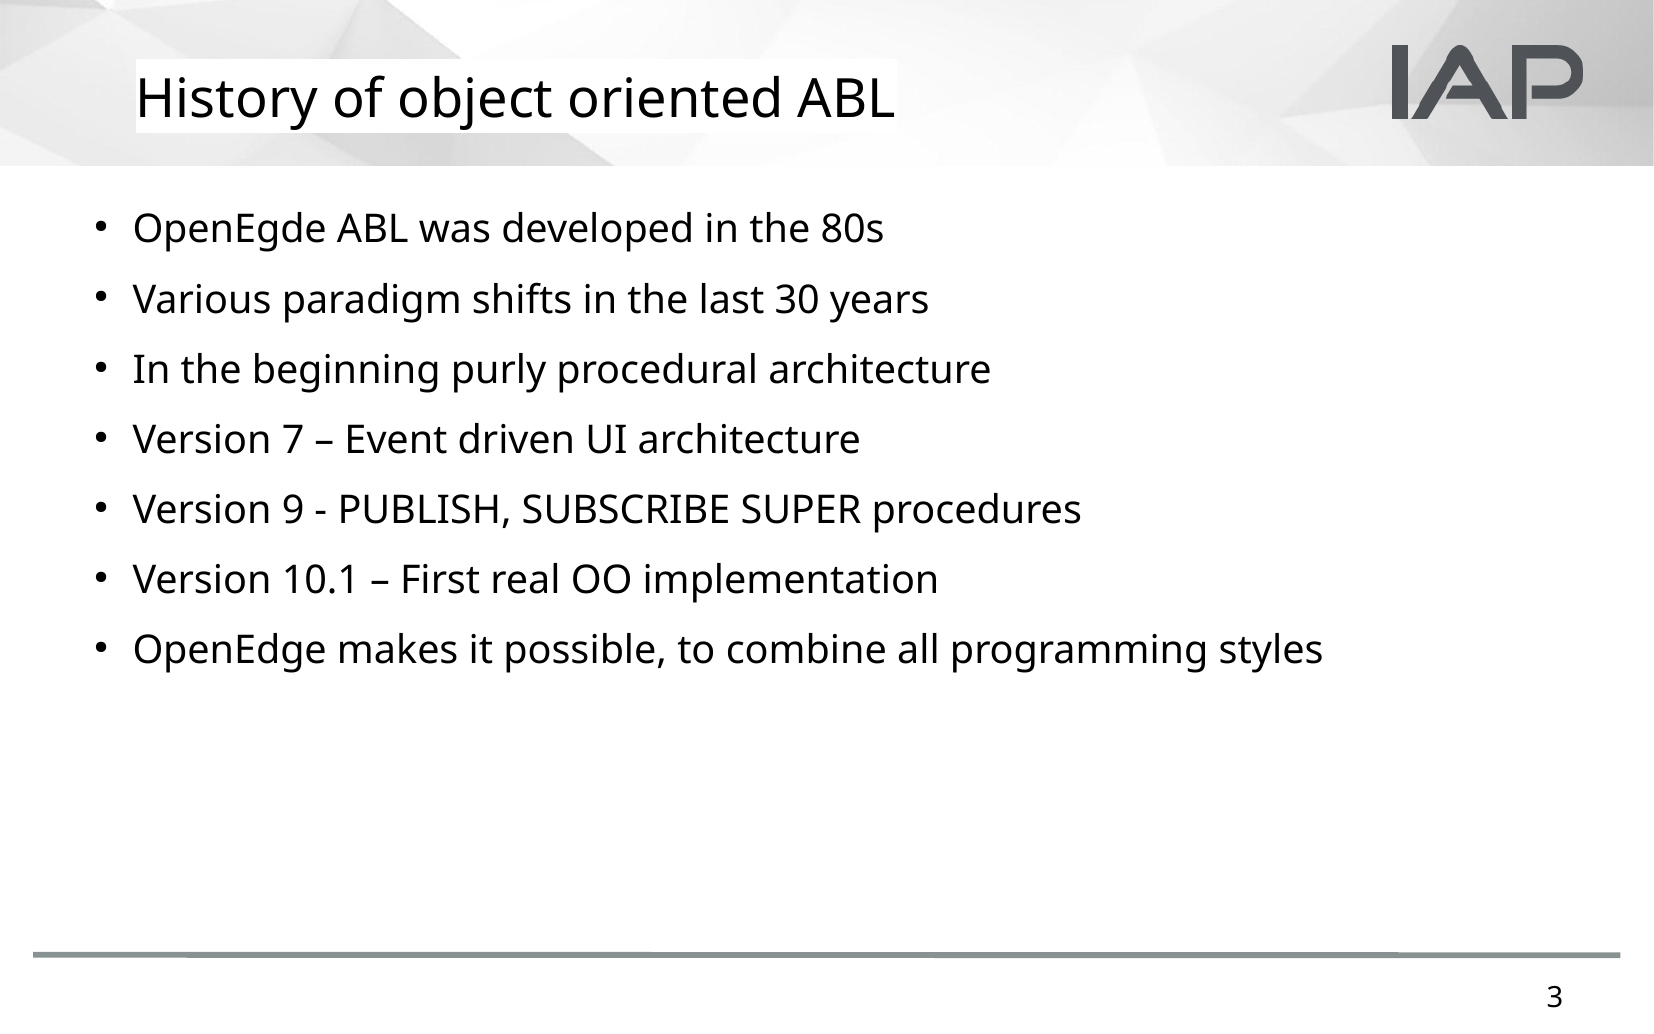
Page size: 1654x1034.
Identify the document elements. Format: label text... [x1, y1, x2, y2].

title History of object oriented ABL [135, 41, 1264, 152]
list OpenEgde ABL was developed in the 80s Various paradigm shifts in the last 30 years In the beginning purly procedural architecture Version 7 – Event driven UI architecture Version 9 - PUBLISH, SUBSCRIBE SUPER procedures Version 10.1 – First real OO implementation OpenEdge makes it possible, to combine all programming styles [76, 200, 1589, 895]
picture [0, 0, 1654, 166]
